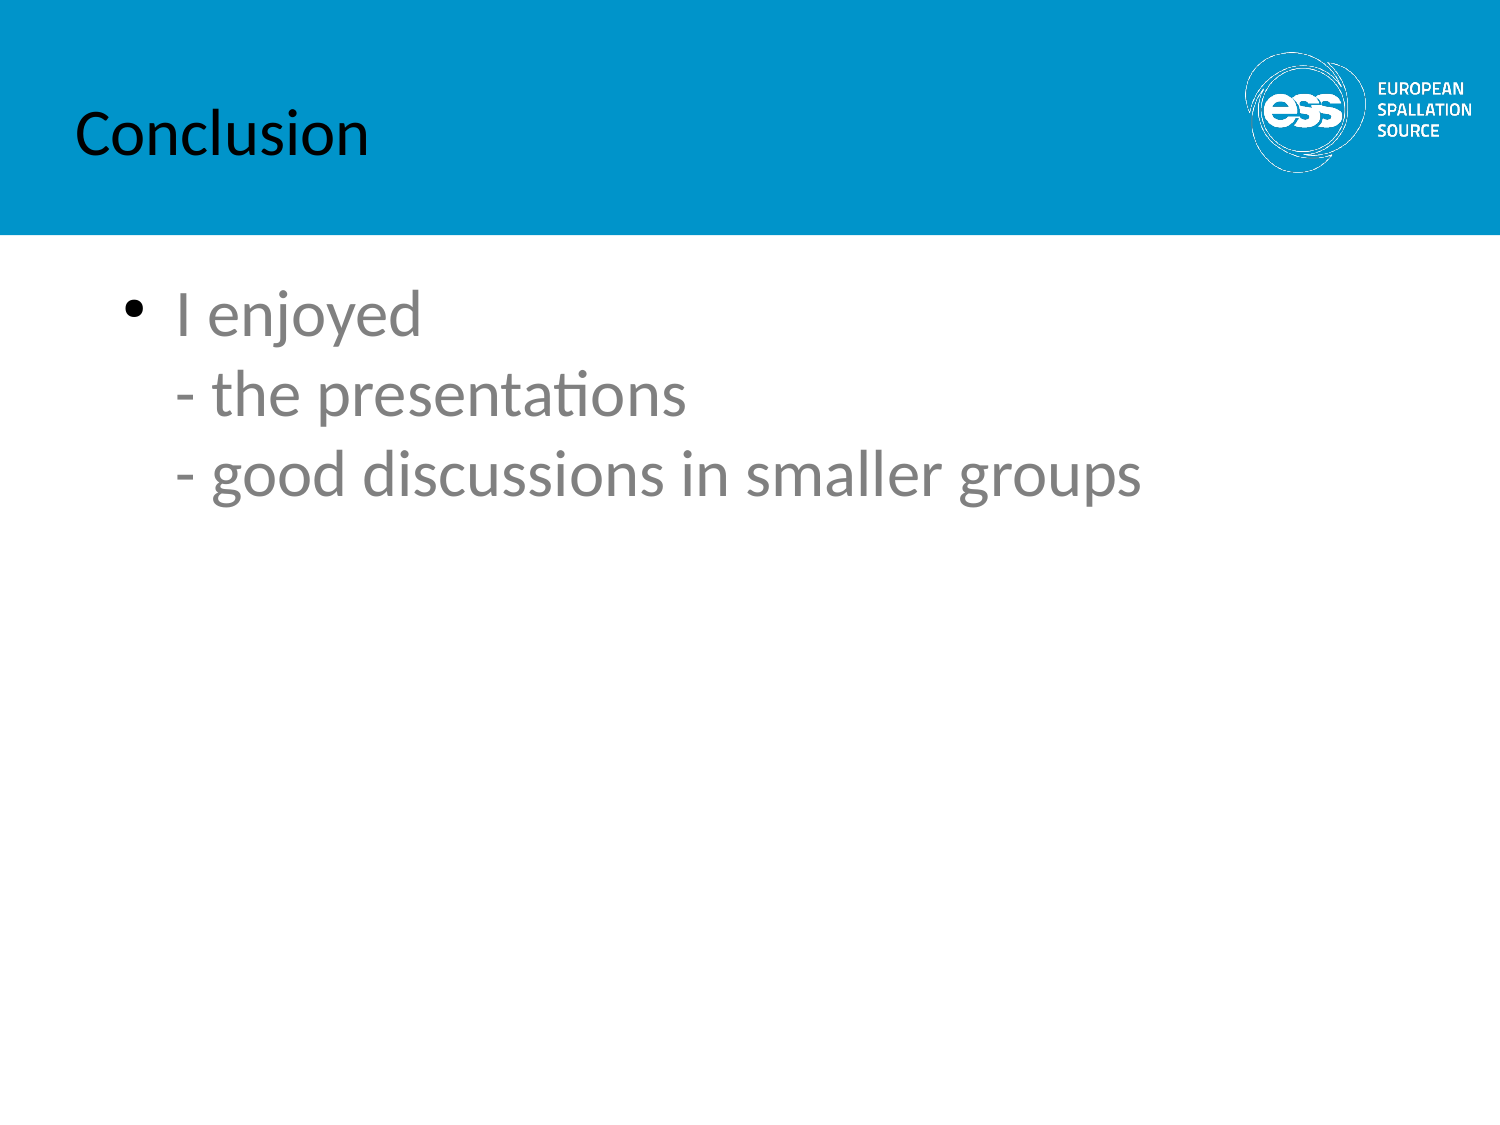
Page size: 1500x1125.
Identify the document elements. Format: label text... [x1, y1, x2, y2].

picture [1422, 125, 1428, 134]
picture [1398, 109, 1406, 115]
picture [1423, 83, 1430, 94]
picture [1409, 104, 1415, 115]
picture [1389, 104, 1393, 115]
picture [1443, 86, 1450, 93]
title Conclusion [75, 45, 1247, 233]
picture [1400, 83, 1407, 94]
picture [1432, 125, 1438, 136]
picture [1436, 104, 1444, 115]
picture [1418, 104, 1423, 115]
picture [1264, 94, 1342, 127]
list I enjoyed - the presentations - good discussions in smaller groups [90, 262, 1441, 1005]
picture [1379, 83, 1385, 94]
picture [1454, 83, 1458, 94]
